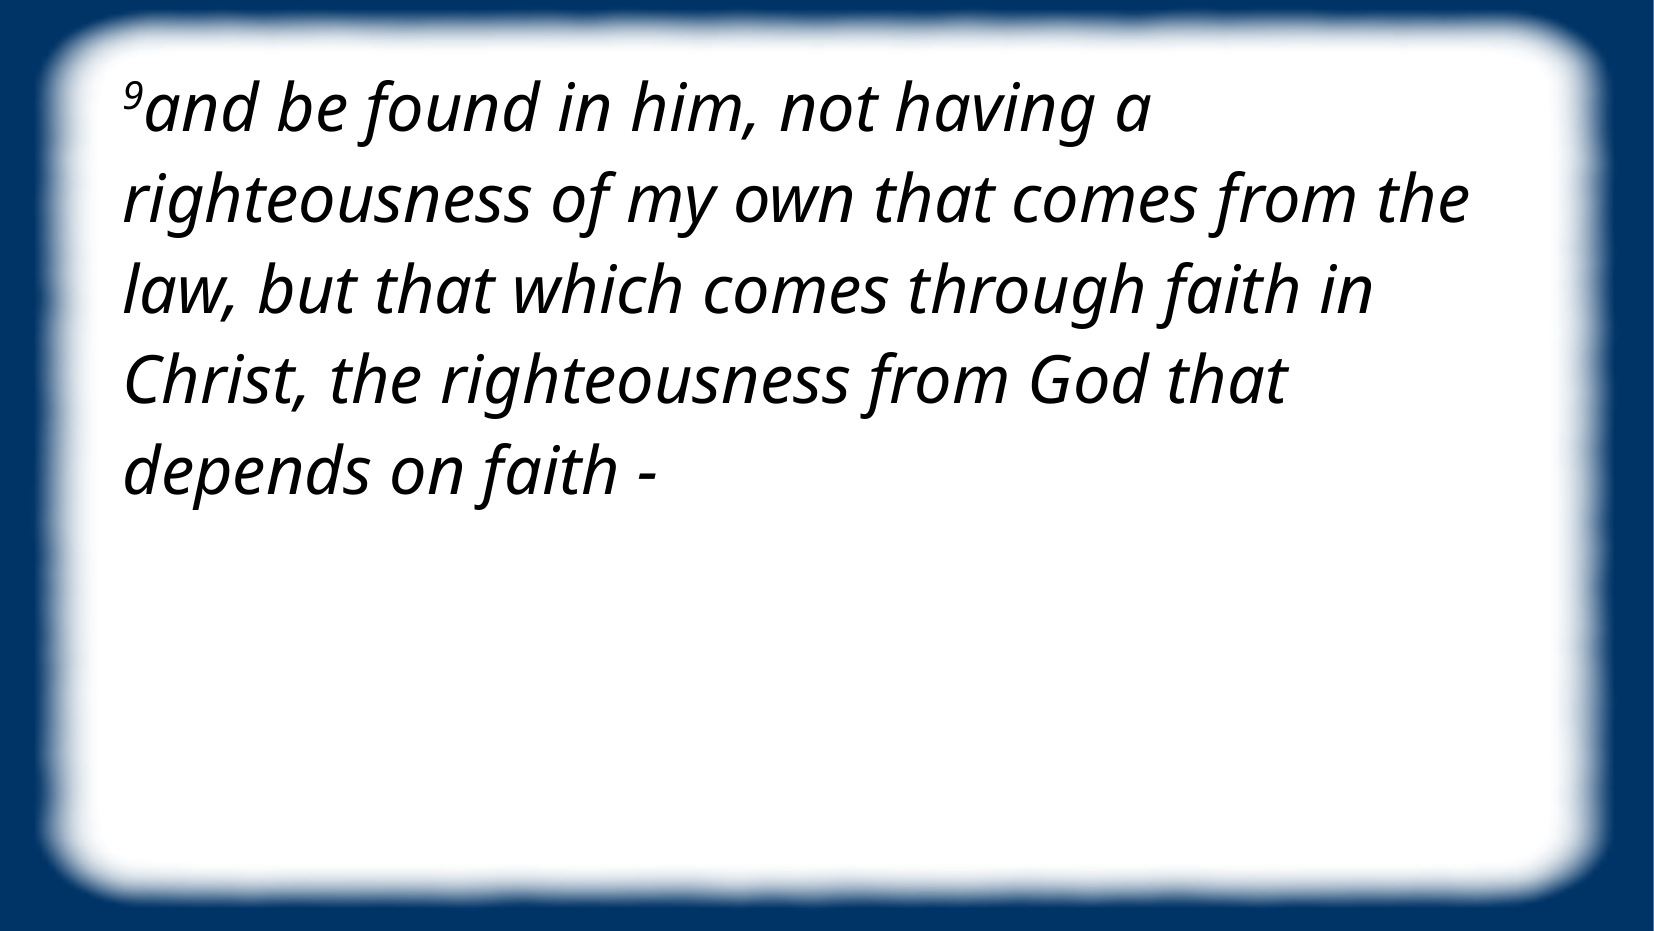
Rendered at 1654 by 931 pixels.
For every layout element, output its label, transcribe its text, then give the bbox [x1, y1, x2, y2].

text_box 9and be found in him, not having a righteousness of my own that comes from the law, but that which comes through faith in Christ, the righteousness from God that depends on faith - [107, 53, 1563, 512]
picture [0, 0, 1654, 931]
